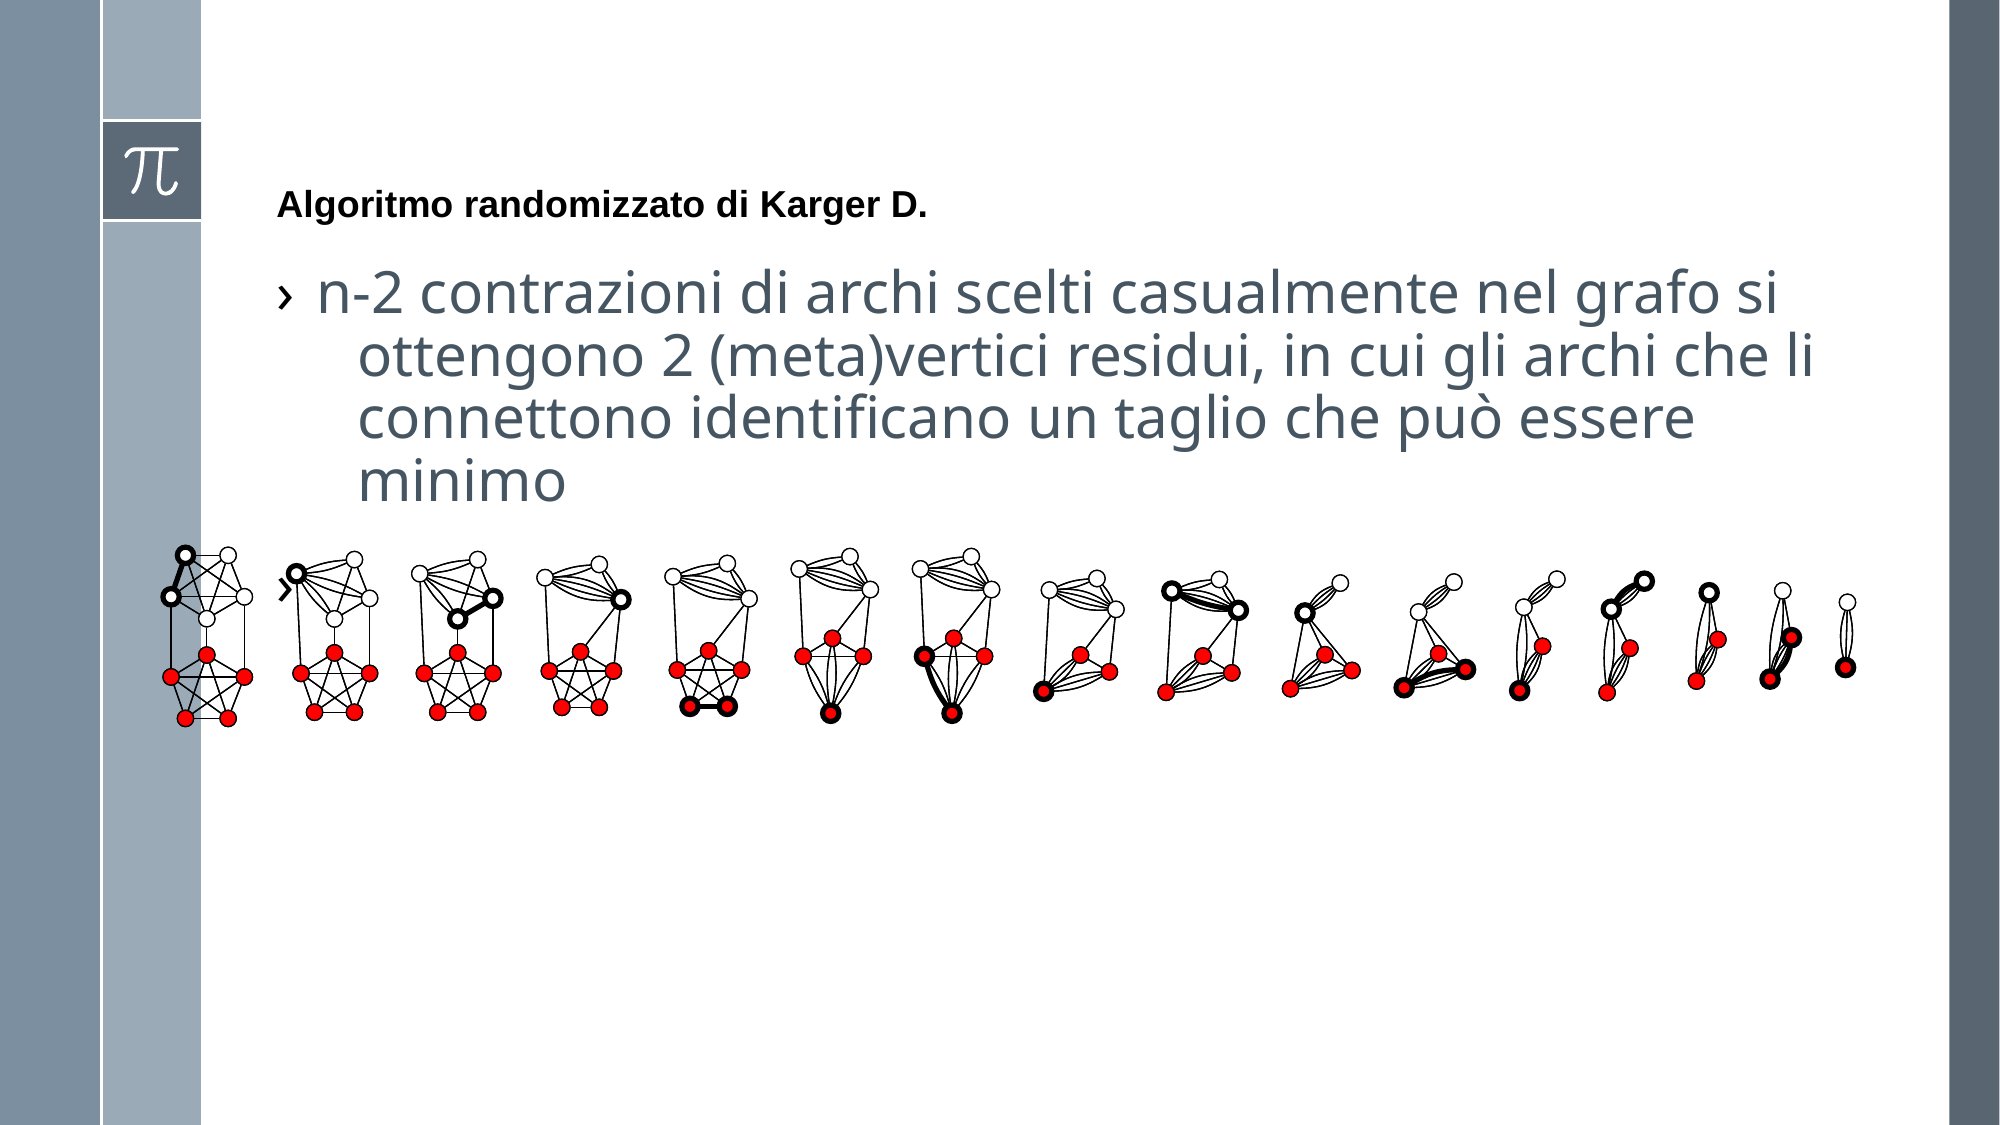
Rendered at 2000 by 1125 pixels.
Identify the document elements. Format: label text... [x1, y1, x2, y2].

picture [118, 515, 1908, 752]
list n-2 contrazioni di archi scelti casualmente nel grafo si ottengono 2 (meta)vertici residui, in cui gli archi che li connettono identificano un taglio che può essere minimo [261, 255, 1904, 515]
title Algoritmo randomizzato di Karger D. [261, 29, 1867, 233]
